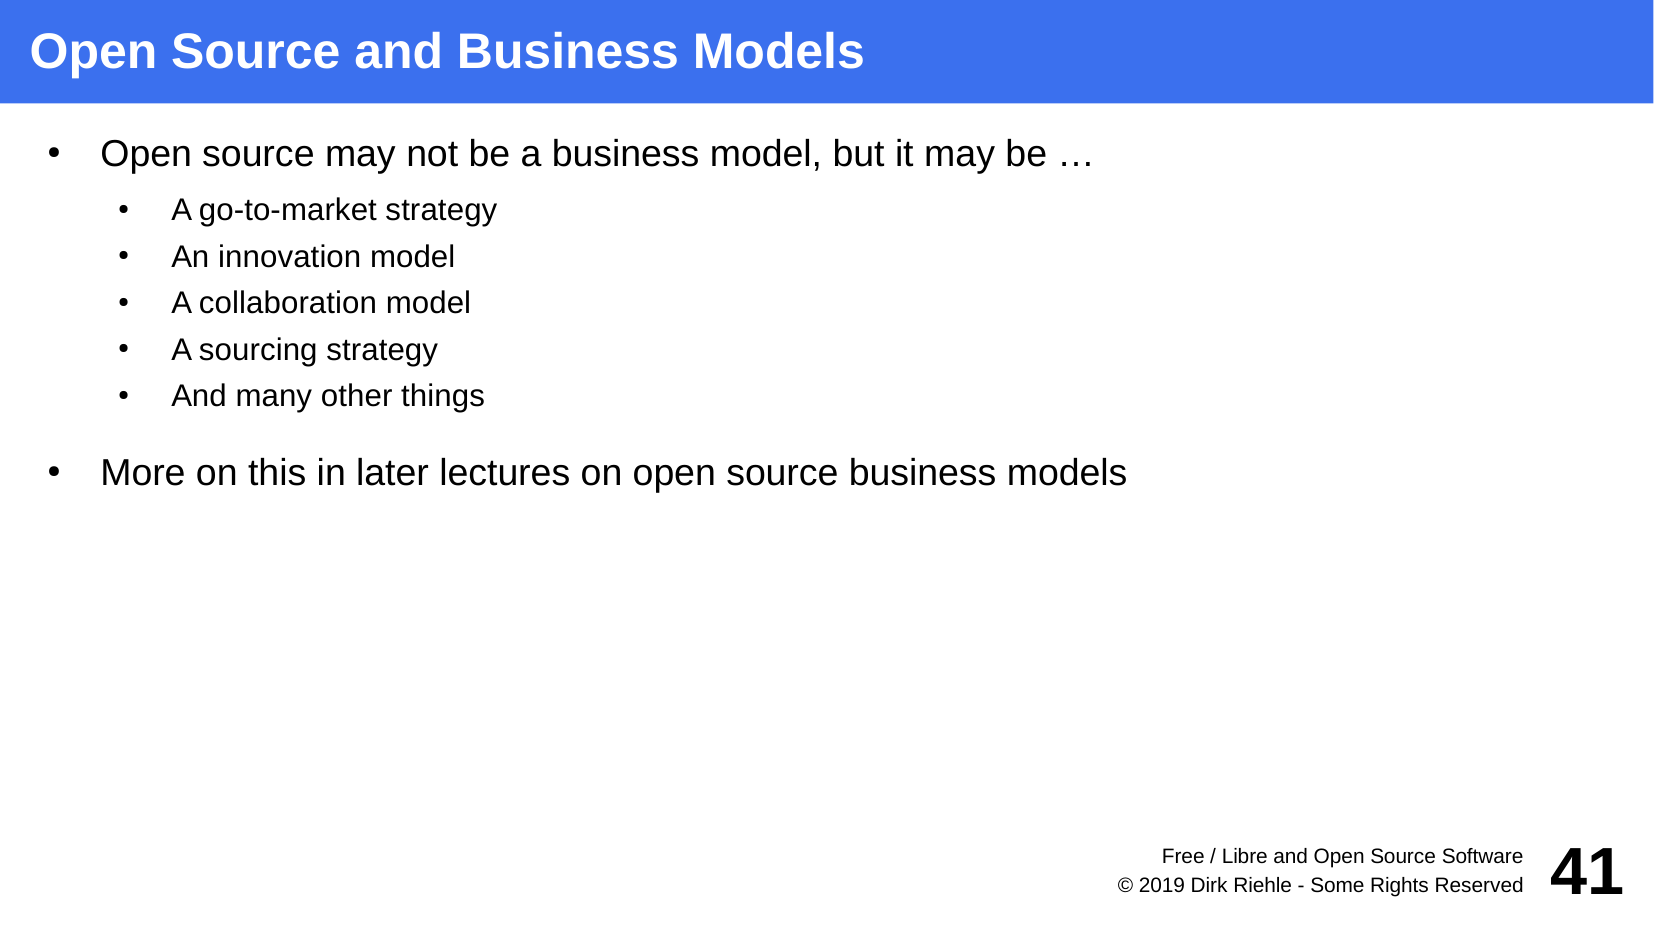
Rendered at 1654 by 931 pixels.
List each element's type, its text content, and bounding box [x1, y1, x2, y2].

list Open source may not be a business model, but it may be … A go-to-market strategy An innovation model A collaboration model A sourcing strategy And many other things More on this in later lectures on open source business models [29, 132, 1625, 813]
title Open Source and Business Models [0, 0, 1654, 104]
